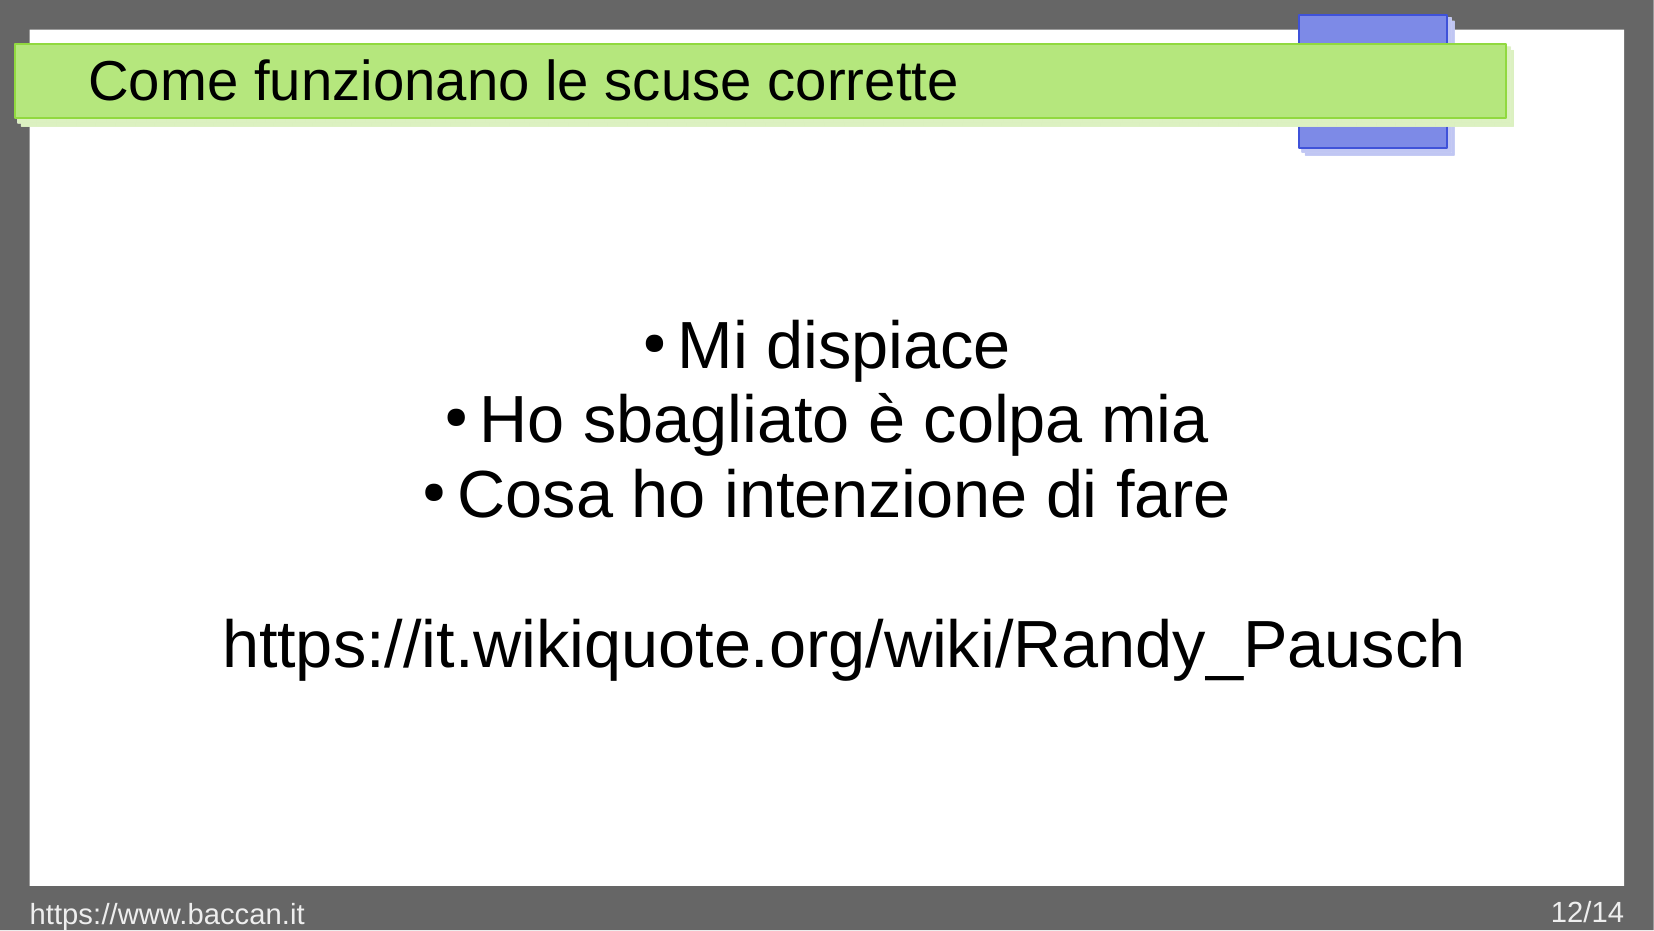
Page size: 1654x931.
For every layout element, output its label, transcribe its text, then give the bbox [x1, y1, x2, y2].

subtitle Mi dispiace Ho sbagliato è colpa mia Cosa ho intenzione di fare https://it.wikiquote.org/wiki/Randy_Pausch [88, 177, 1565, 813]
title Come funzionano le scuse corrette [88, 44, 1506, 119]
